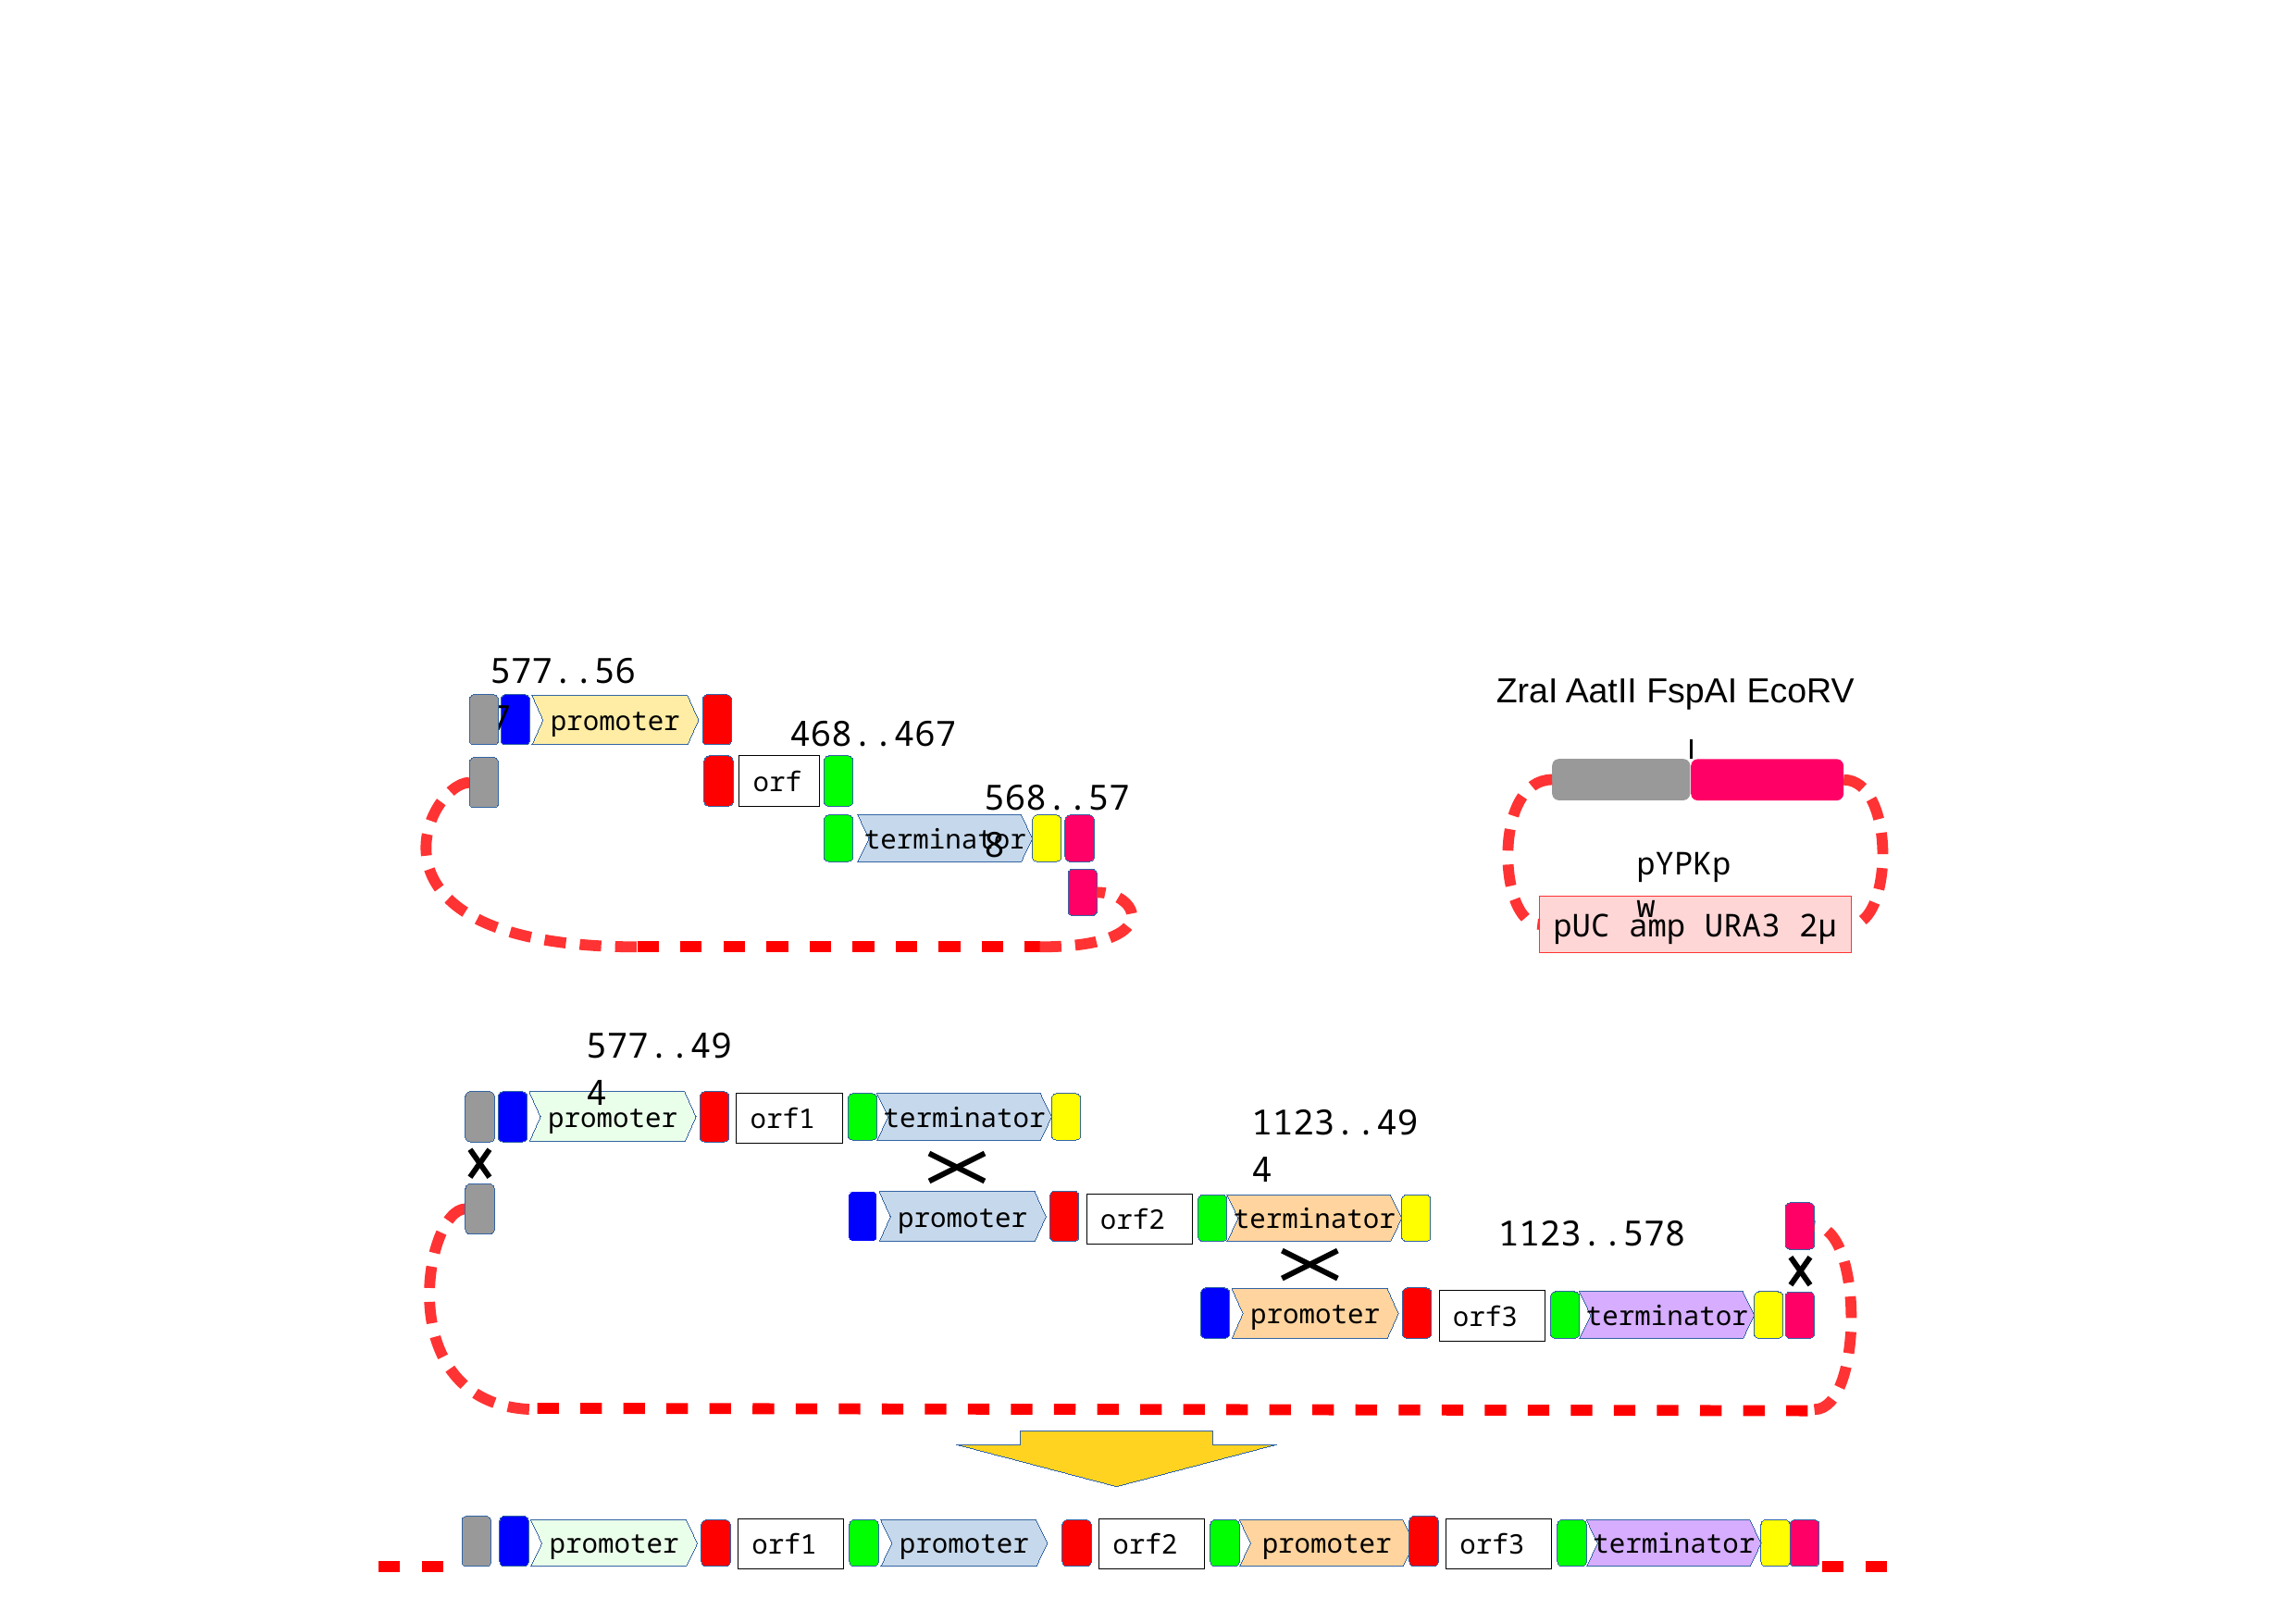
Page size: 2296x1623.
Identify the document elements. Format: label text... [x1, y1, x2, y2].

text_box ZraI AatII FspAI EcoRV [1483, 664, 1929, 718]
text_box 1123..494 [1237, 1091, 1448, 1140]
text_box [700, 1091, 729, 1143]
text_box [501, 708, 505, 717]
text_box orf3 [1439, 1290, 1545, 1339]
text_box promoter [879, 1191, 1047, 1242]
text_box [1552, 759, 1844, 801]
text_box [1409, 1516, 1439, 1567]
text_box [462, 1516, 491, 1567]
text_box 1123..578 [1483, 1202, 1718, 1251]
text_box [1785, 1202, 1815, 1250]
text_box 577..494 [572, 1014, 754, 1071]
text_box [498, 1091, 527, 1143]
text_box [1051, 1093, 1081, 1141]
text_box orf2 [1086, 1194, 1193, 1242]
text_box orf3 [1446, 1518, 1552, 1567]
text_box [1785, 1292, 1815, 1339]
text_box [1032, 815, 1061, 862]
text_box terminator [1586, 1519, 1762, 1567]
text_box orf2 [1098, 1518, 1205, 1567]
text_box [1402, 1287, 1432, 1339]
text_box 468..467 [776, 702, 980, 751]
text_box [469, 757, 499, 808]
text_box terminator [1226, 1195, 1402, 1242]
text_box [499, 1516, 529, 1567]
text_box orf1 [738, 1518, 844, 1567]
text_box promoter [1239, 1519, 1409, 1567]
text_box [848, 1191, 877, 1242]
text_box terminator [1579, 1291, 1755, 1339]
text_box [702, 694, 732, 745]
text_box [465, 1183, 495, 1234]
text_box [1200, 1287, 1230, 1339]
text_box promoter [529, 1091, 697, 1142]
text_box [1401, 1195, 1431, 1242]
text_box [1198, 1195, 1227, 1242]
text_box promoter [1232, 1288, 1399, 1339]
text_box [1061, 1519, 1092, 1567]
text_box [1049, 1191, 1079, 1242]
text_box [824, 755, 853, 807]
text_box pUC amp URA3 2µ [1539, 896, 1829, 946]
text_box 577..567 [476, 639, 665, 688]
text_box pYPKpw [1622, 834, 1755, 880]
text_box [1210, 1519, 1240, 1567]
text_box promoter [531, 695, 699, 745]
text_box [1760, 1519, 1819, 1567]
text_box orf1 [736, 1093, 843, 1141]
text_box [824, 814, 853, 862]
text_box [701, 1519, 731, 1567]
text_box [501, 694, 530, 745]
text_box [1557, 1519, 1587, 1567]
text_box [1550, 1291, 1580, 1339]
text_box promoter [530, 1519, 698, 1567]
text_box [1754, 1291, 1783, 1339]
text_box [1064, 814, 1095, 862]
text_box [849, 1519, 879, 1567]
text_box terminator [857, 814, 1033, 862]
text_box [848, 1093, 877, 1141]
text_box [956, 1431, 1277, 1487]
text_box [703, 755, 734, 807]
text_box 568..578 [970, 766, 1160, 815]
text_box promoter [880, 1519, 1048, 1567]
text_box [469, 694, 499, 745]
text_box [465, 1091, 495, 1143]
text_box orf [738, 757, 820, 805]
text_box terminator [876, 1093, 1052, 1141]
text_box [1068, 869, 1098, 916]
